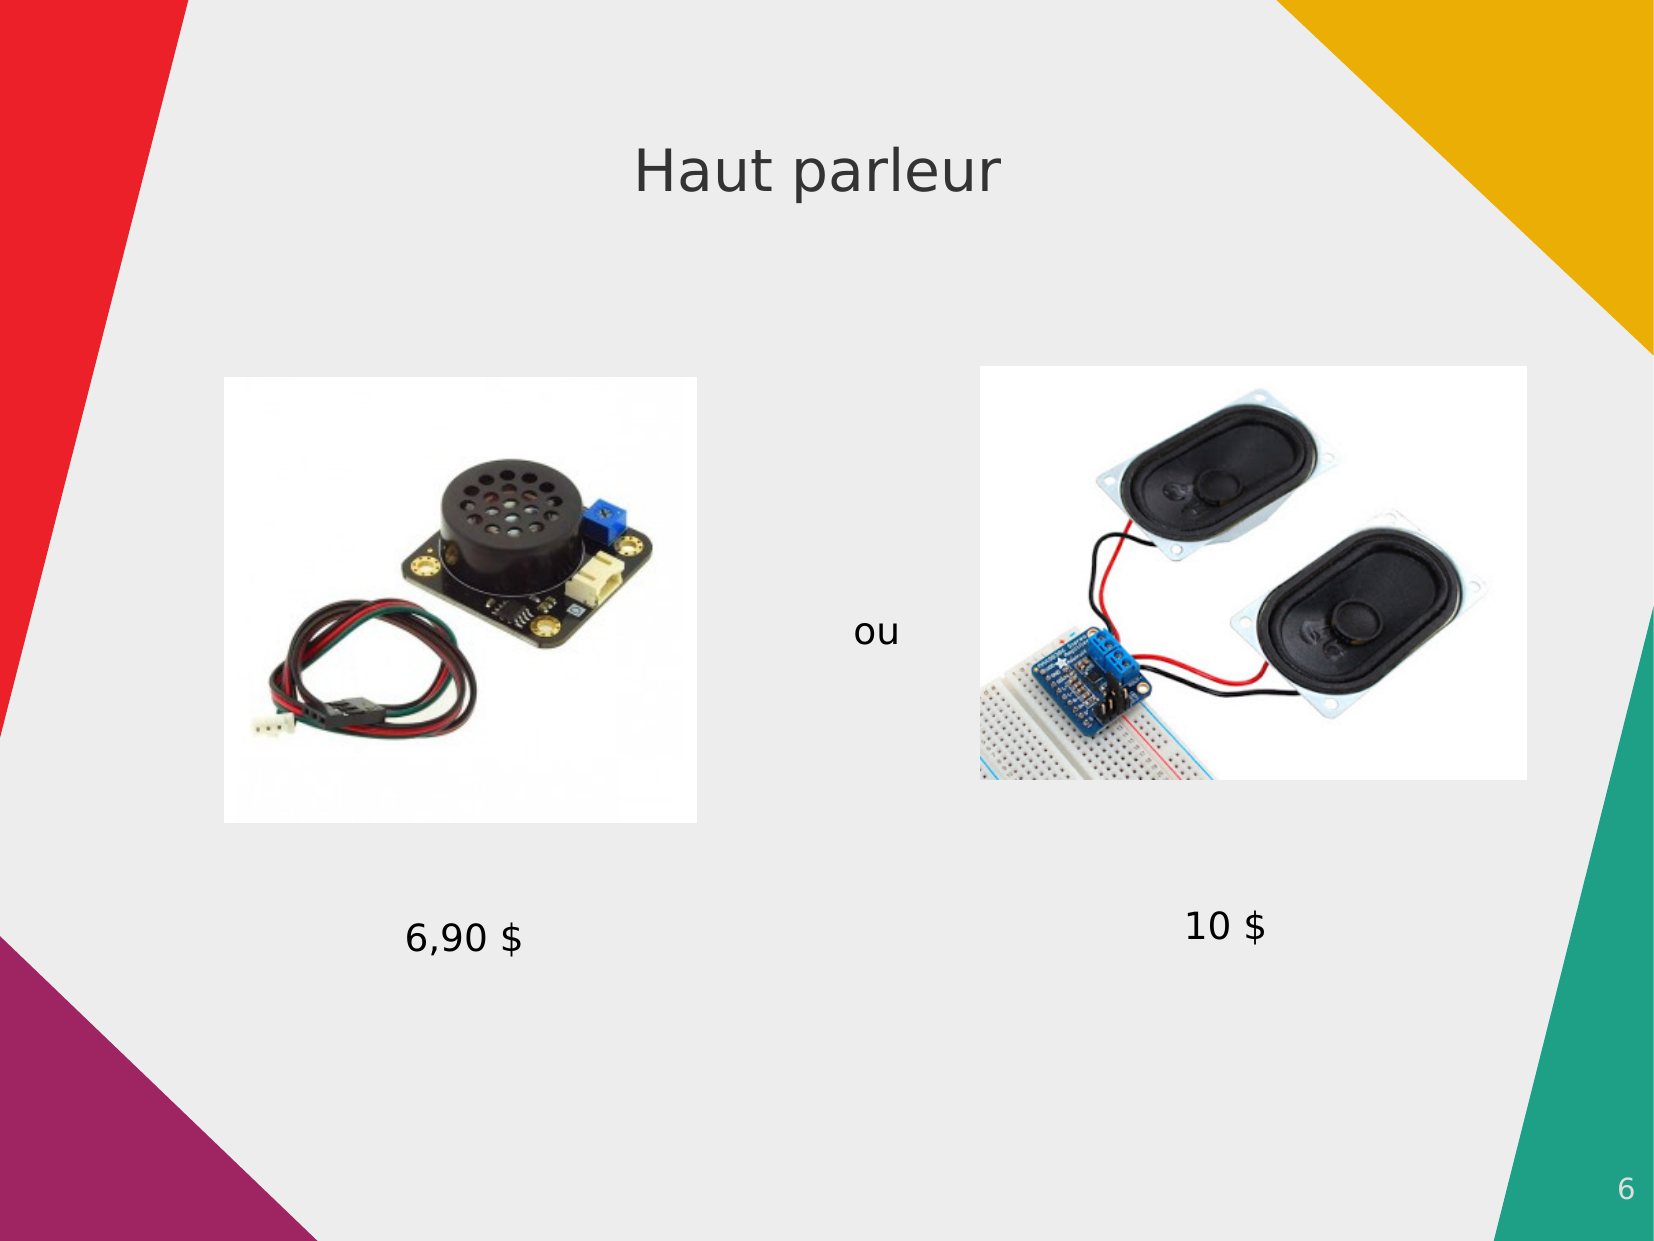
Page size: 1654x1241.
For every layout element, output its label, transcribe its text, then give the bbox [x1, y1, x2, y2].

title Haut parleur [114, 73, 1539, 271]
picture [980, 366, 1527, 780]
text_box 6,90 $ [389, 909, 539, 968]
text_box 10 $ [1169, 897, 1283, 956]
picture [224, 377, 697, 823]
text_box ou [838, 602, 916, 661]
